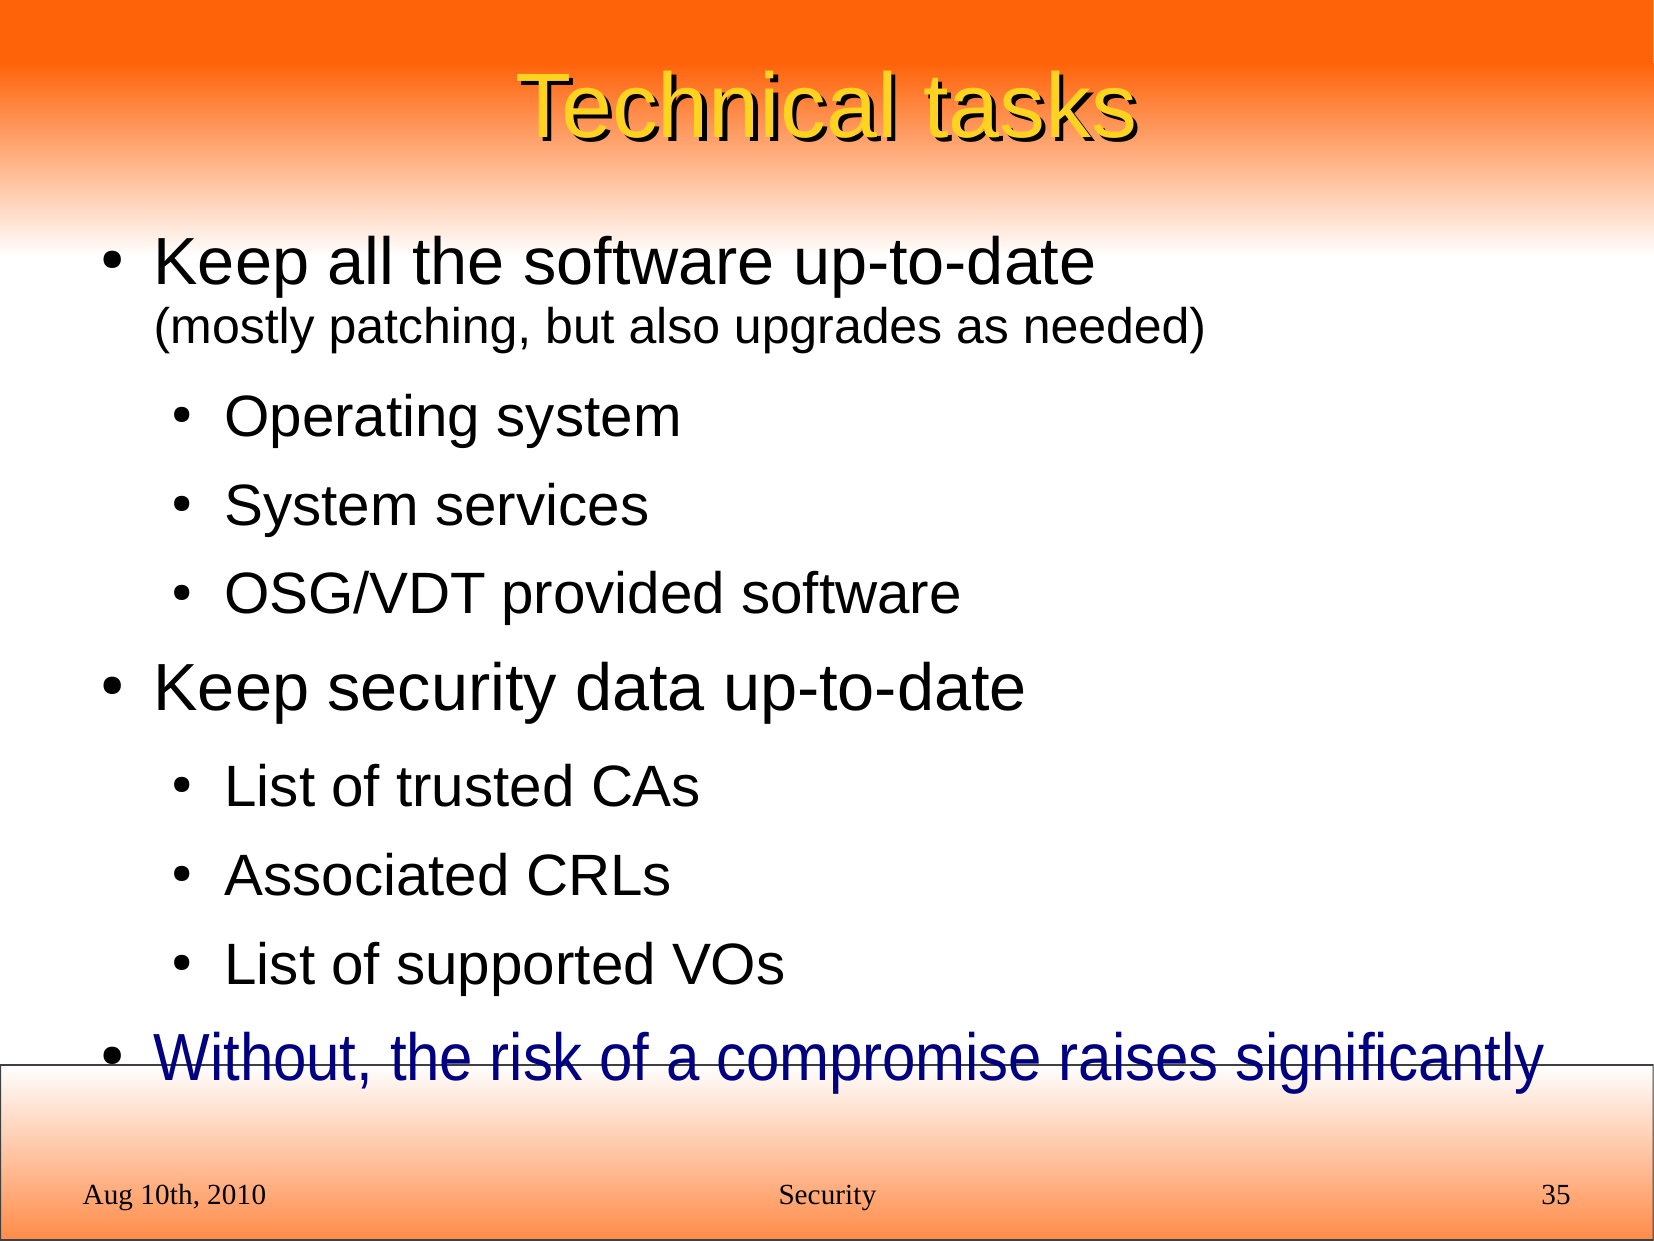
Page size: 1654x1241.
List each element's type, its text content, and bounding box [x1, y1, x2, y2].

title Technical tasks [82, 9, 1571, 202]
list Keep all the software up-to-date (mostly patching, but also upgrades as needed) Operating system System services OSG/VDT provided software Keep security data up-to-date List of trusted CAs Associated CRLs List of supported VOs Without, the risk of a compromise raises significantly [82, 223, 1634, 1097]
